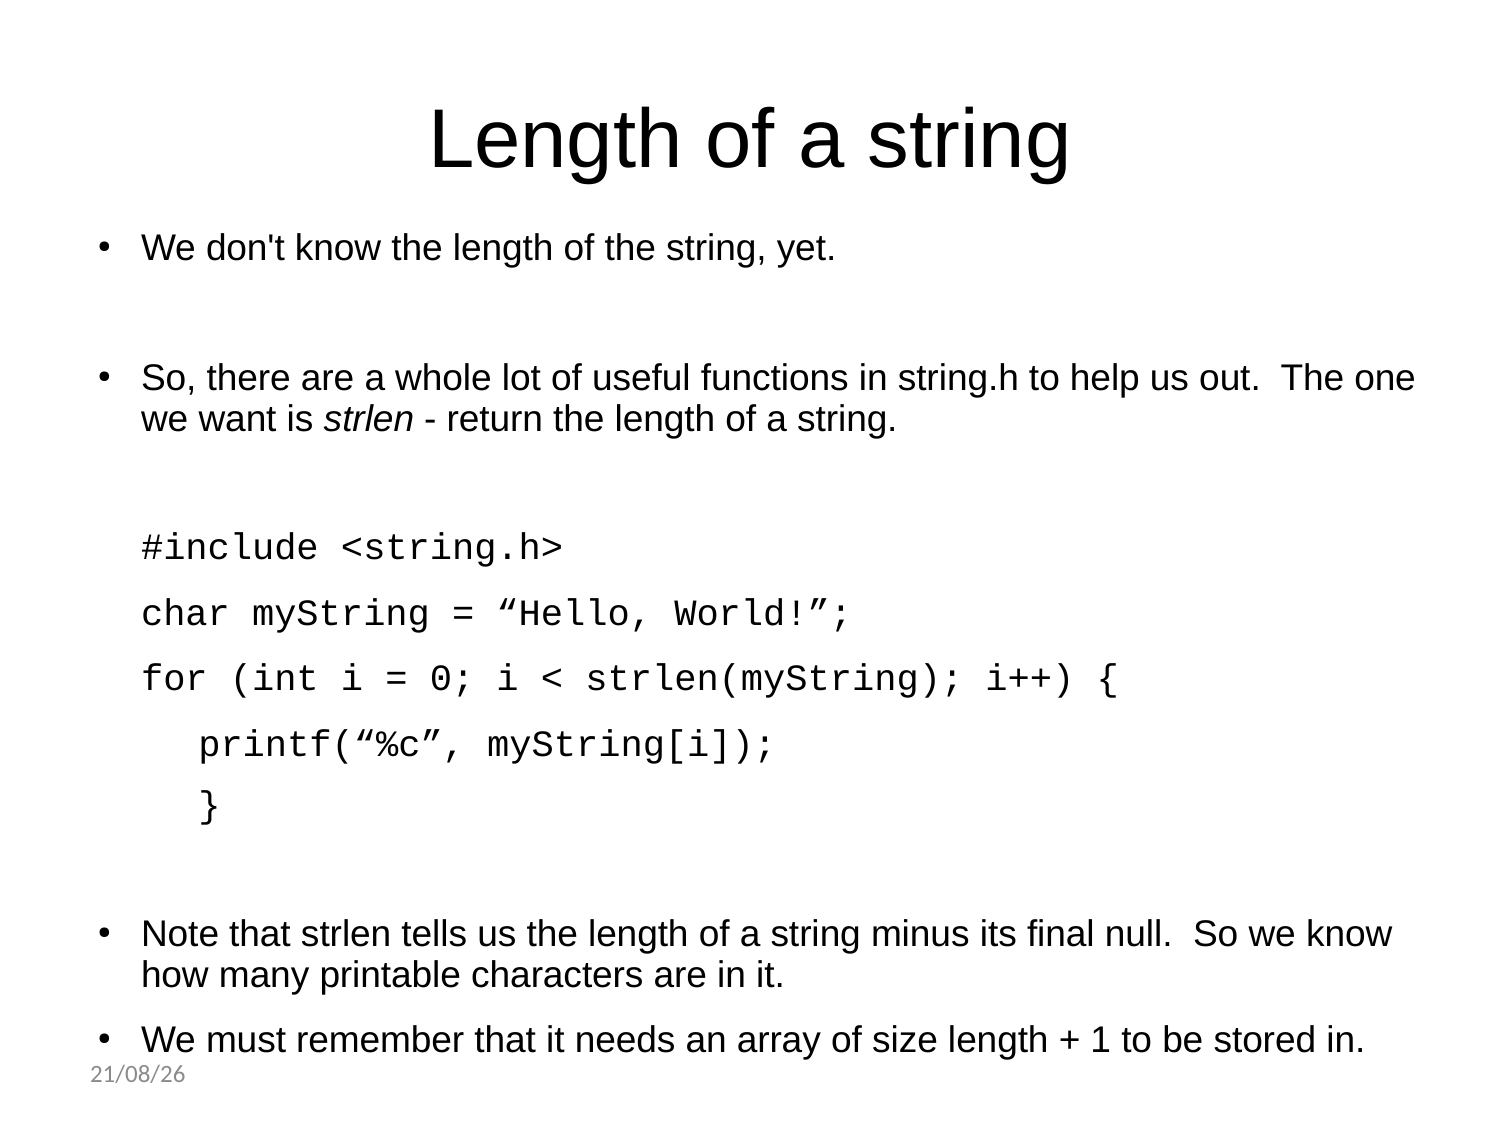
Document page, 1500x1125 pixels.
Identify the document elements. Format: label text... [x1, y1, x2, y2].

list We don't know the length of the string, yet. So, there are a whole lot of useful functions in string.h to help us out. The one we want is strlen - return the length of a string. #include <string.h> char myString = “Hello, World!”; for (int i = 0; i < strlen(myString); i++) { printf(“%c”, myString[i]); } Note that strlen tells us the length of a string minus its final null. So we know how many printable characters are in it. We must remember that it needs an array of size length + 1 to be stored in. [83, 226, 1468, 1066]
title Length of a string [75, 44, 1425, 233]
